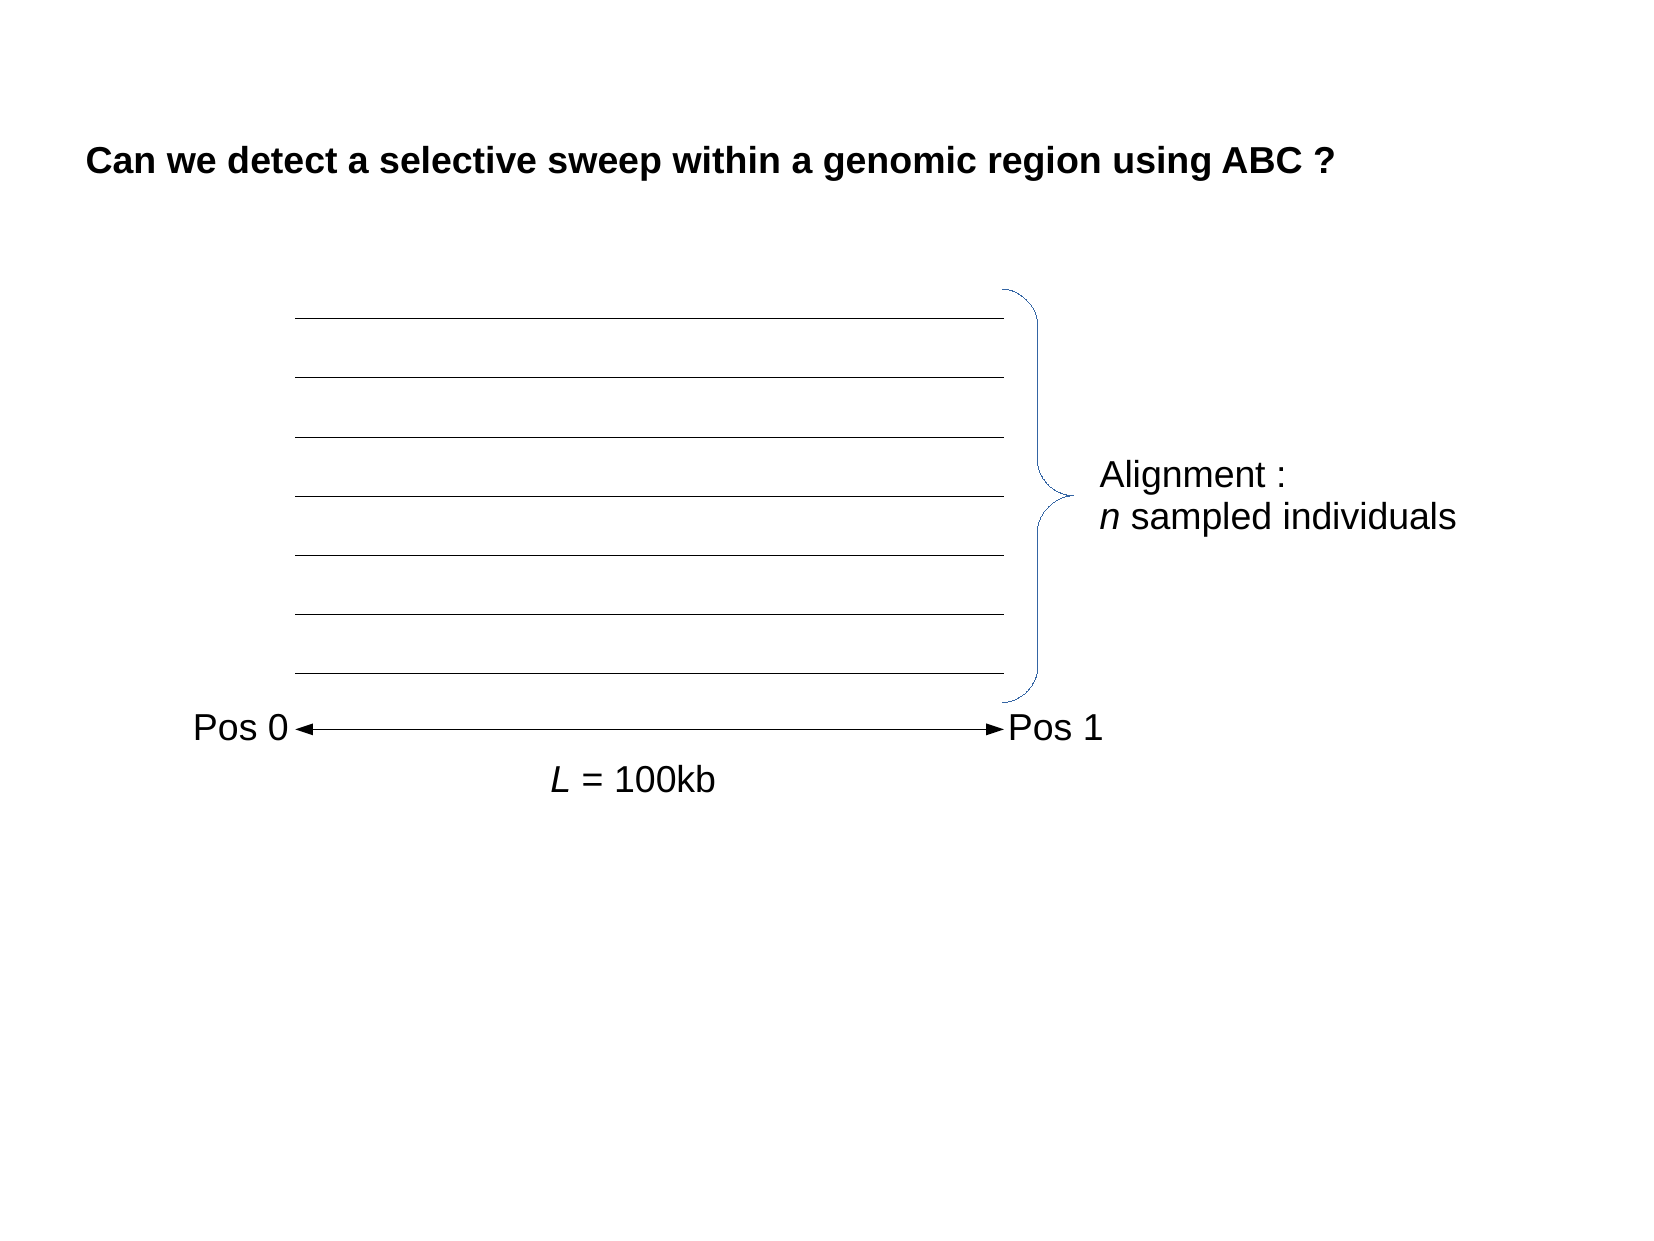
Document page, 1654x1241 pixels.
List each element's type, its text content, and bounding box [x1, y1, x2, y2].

text_box L = 100kb [535, 750, 731, 808]
text_box Alignment : n sampled individuals [1084, 446, 1472, 545]
text_box Pos 1 [993, 699, 1119, 756]
text_box Can we detect a selective sweep within a genomic region using ABC ? [70, 132, 1353, 189]
text_box Pos 0 [178, 699, 304, 756]
